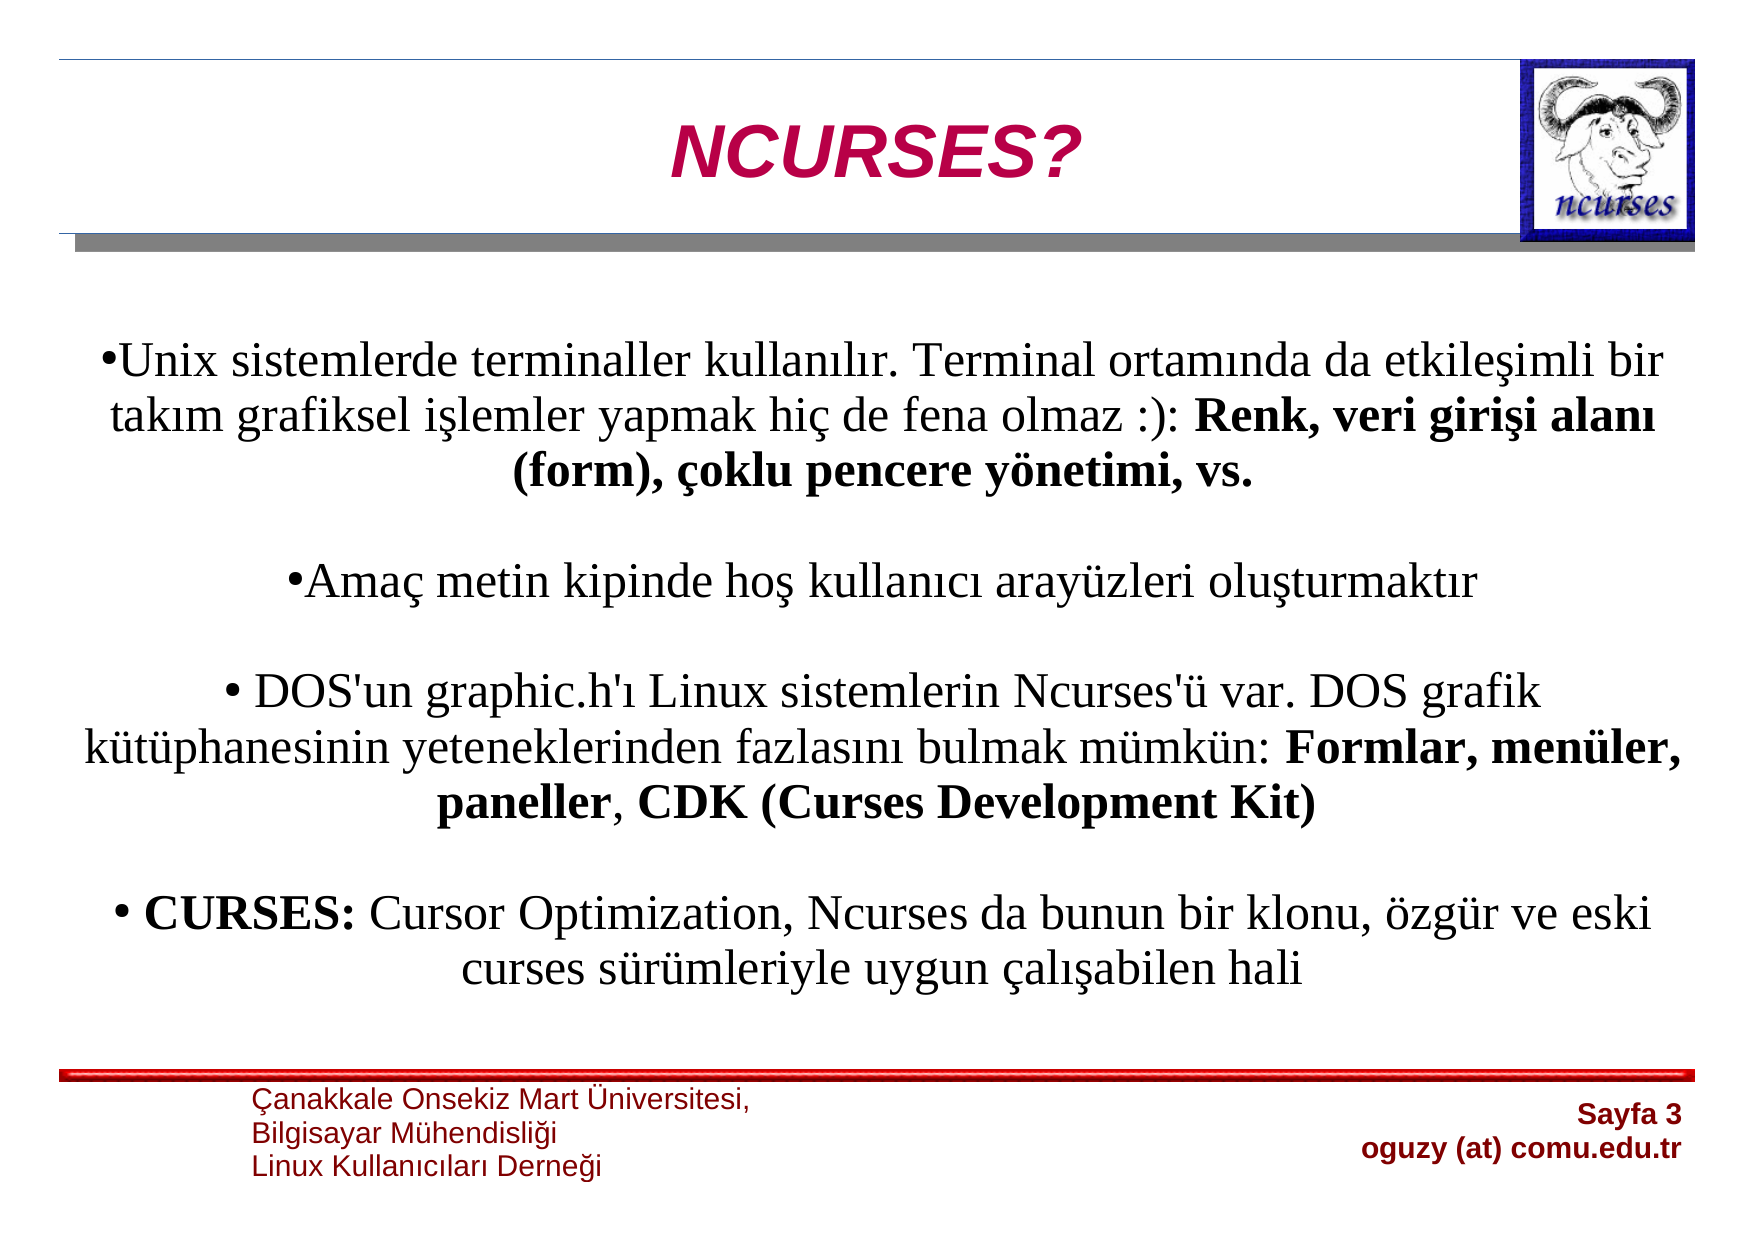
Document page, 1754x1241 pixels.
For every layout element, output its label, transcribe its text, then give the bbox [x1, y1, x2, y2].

title NCURSES? [59, 59, 1695, 244]
subtitle Unix sistemlerde terminaller kullanılır. Terminal ortamında da etkileşimli bir takım grafiksel işlemler yapmak hiç de fena olmaz :): Renk, veri girişi alanı (form), çoklu pencere yönetimi, vs. Amaç metin kipinde hoş kullanıcı arayüzleri oluşturmaktır DOS'un graphic.h'ı Linux sistemlerin Ncurses'ü var. DOS grafik kütüphanesinin yeteneklerinden fazlasını bulmak mümkün: Formlar, menüler, paneller, CDK (Curses Development Kit) CURSES: Cursor Optimization, Ncurses da bunun bir klonu, özgür ve eski curses sürümleriyle uygun çalışabilen hali [71, 272, 1695, 1055]
picture [59, 1069, 1695, 1082]
